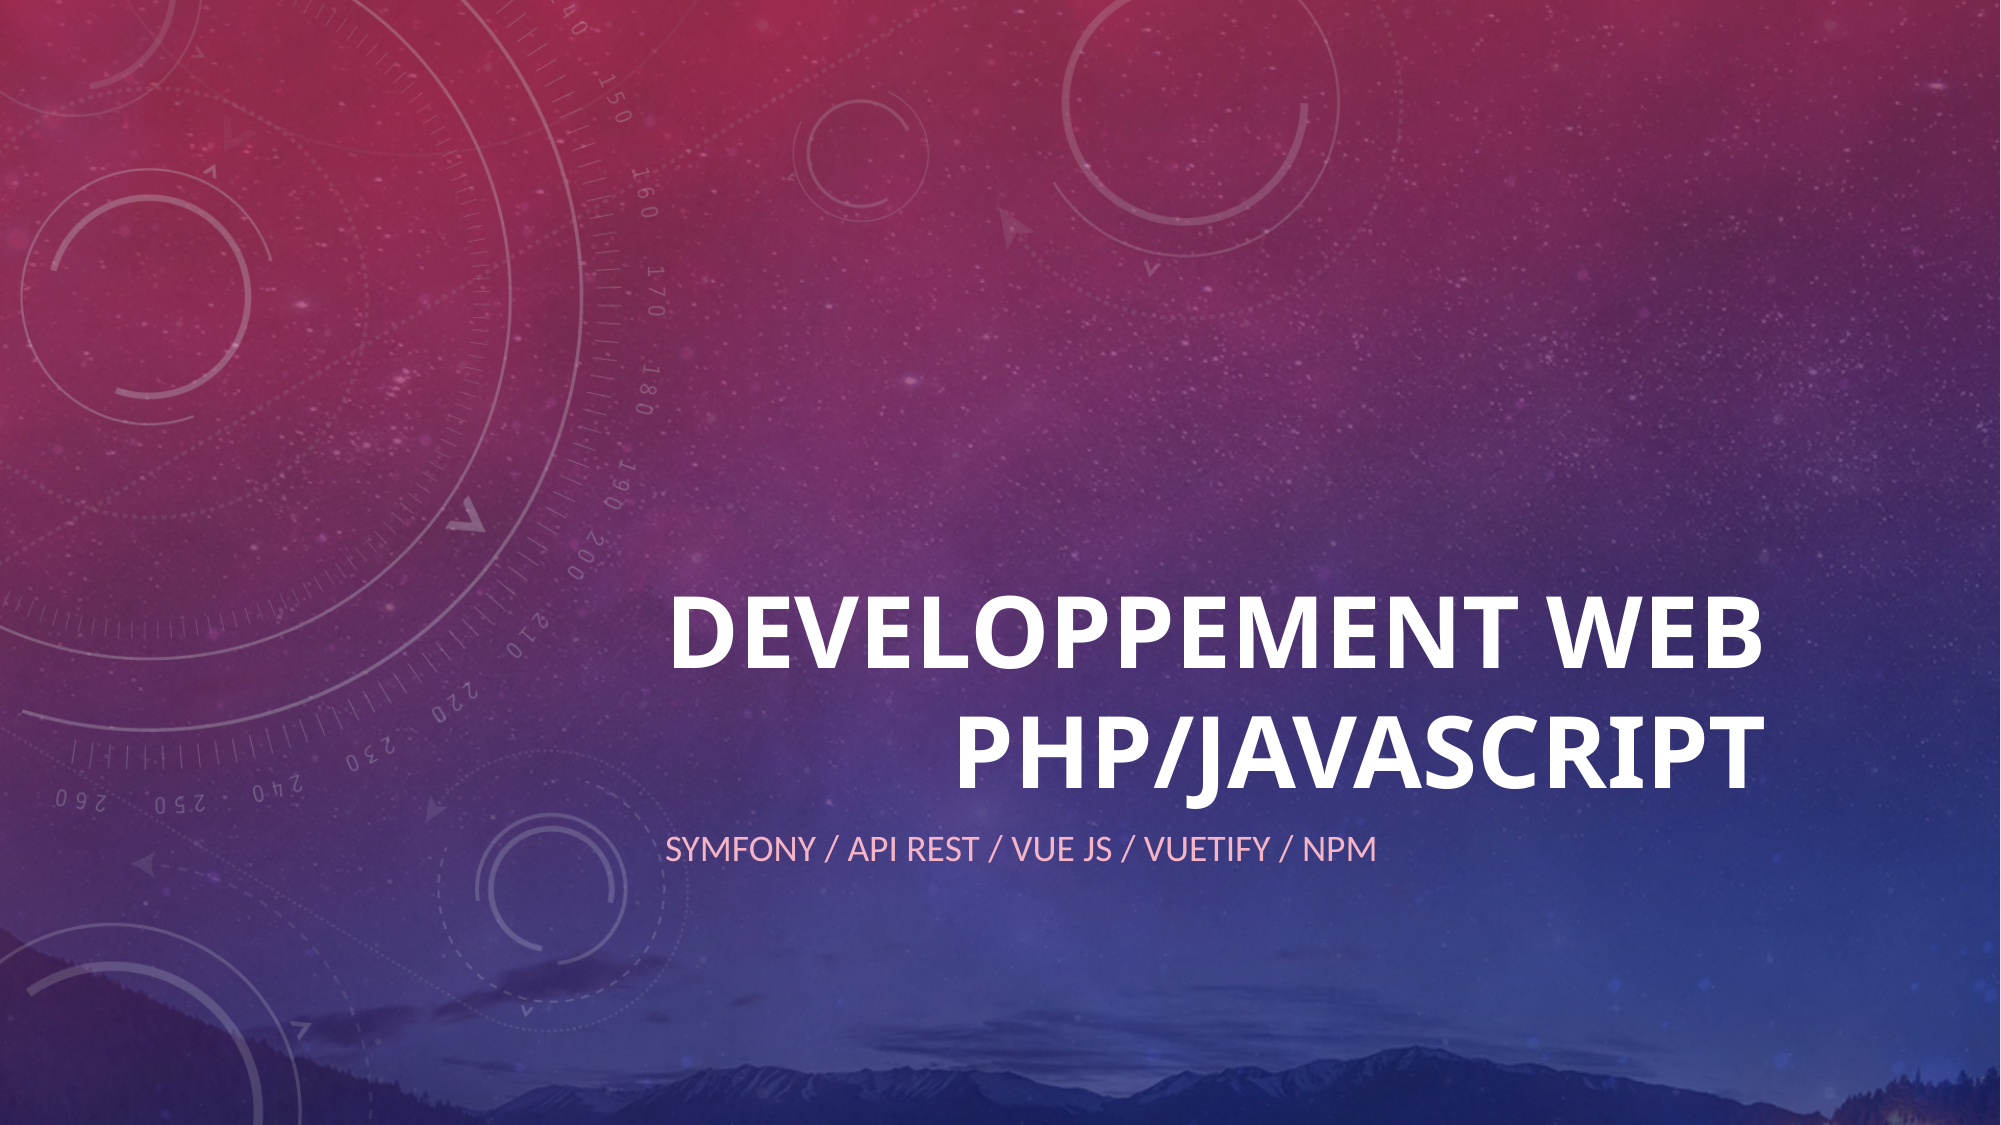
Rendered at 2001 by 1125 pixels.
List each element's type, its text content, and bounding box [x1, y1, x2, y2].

picture [0, 0, 2000, 1125]
title Developpement web php/javascript [650, 419, 1831, 816]
subtitle Symfony / api rest / vue js / vuetify / npm [650, 816, 1831, 1047]
